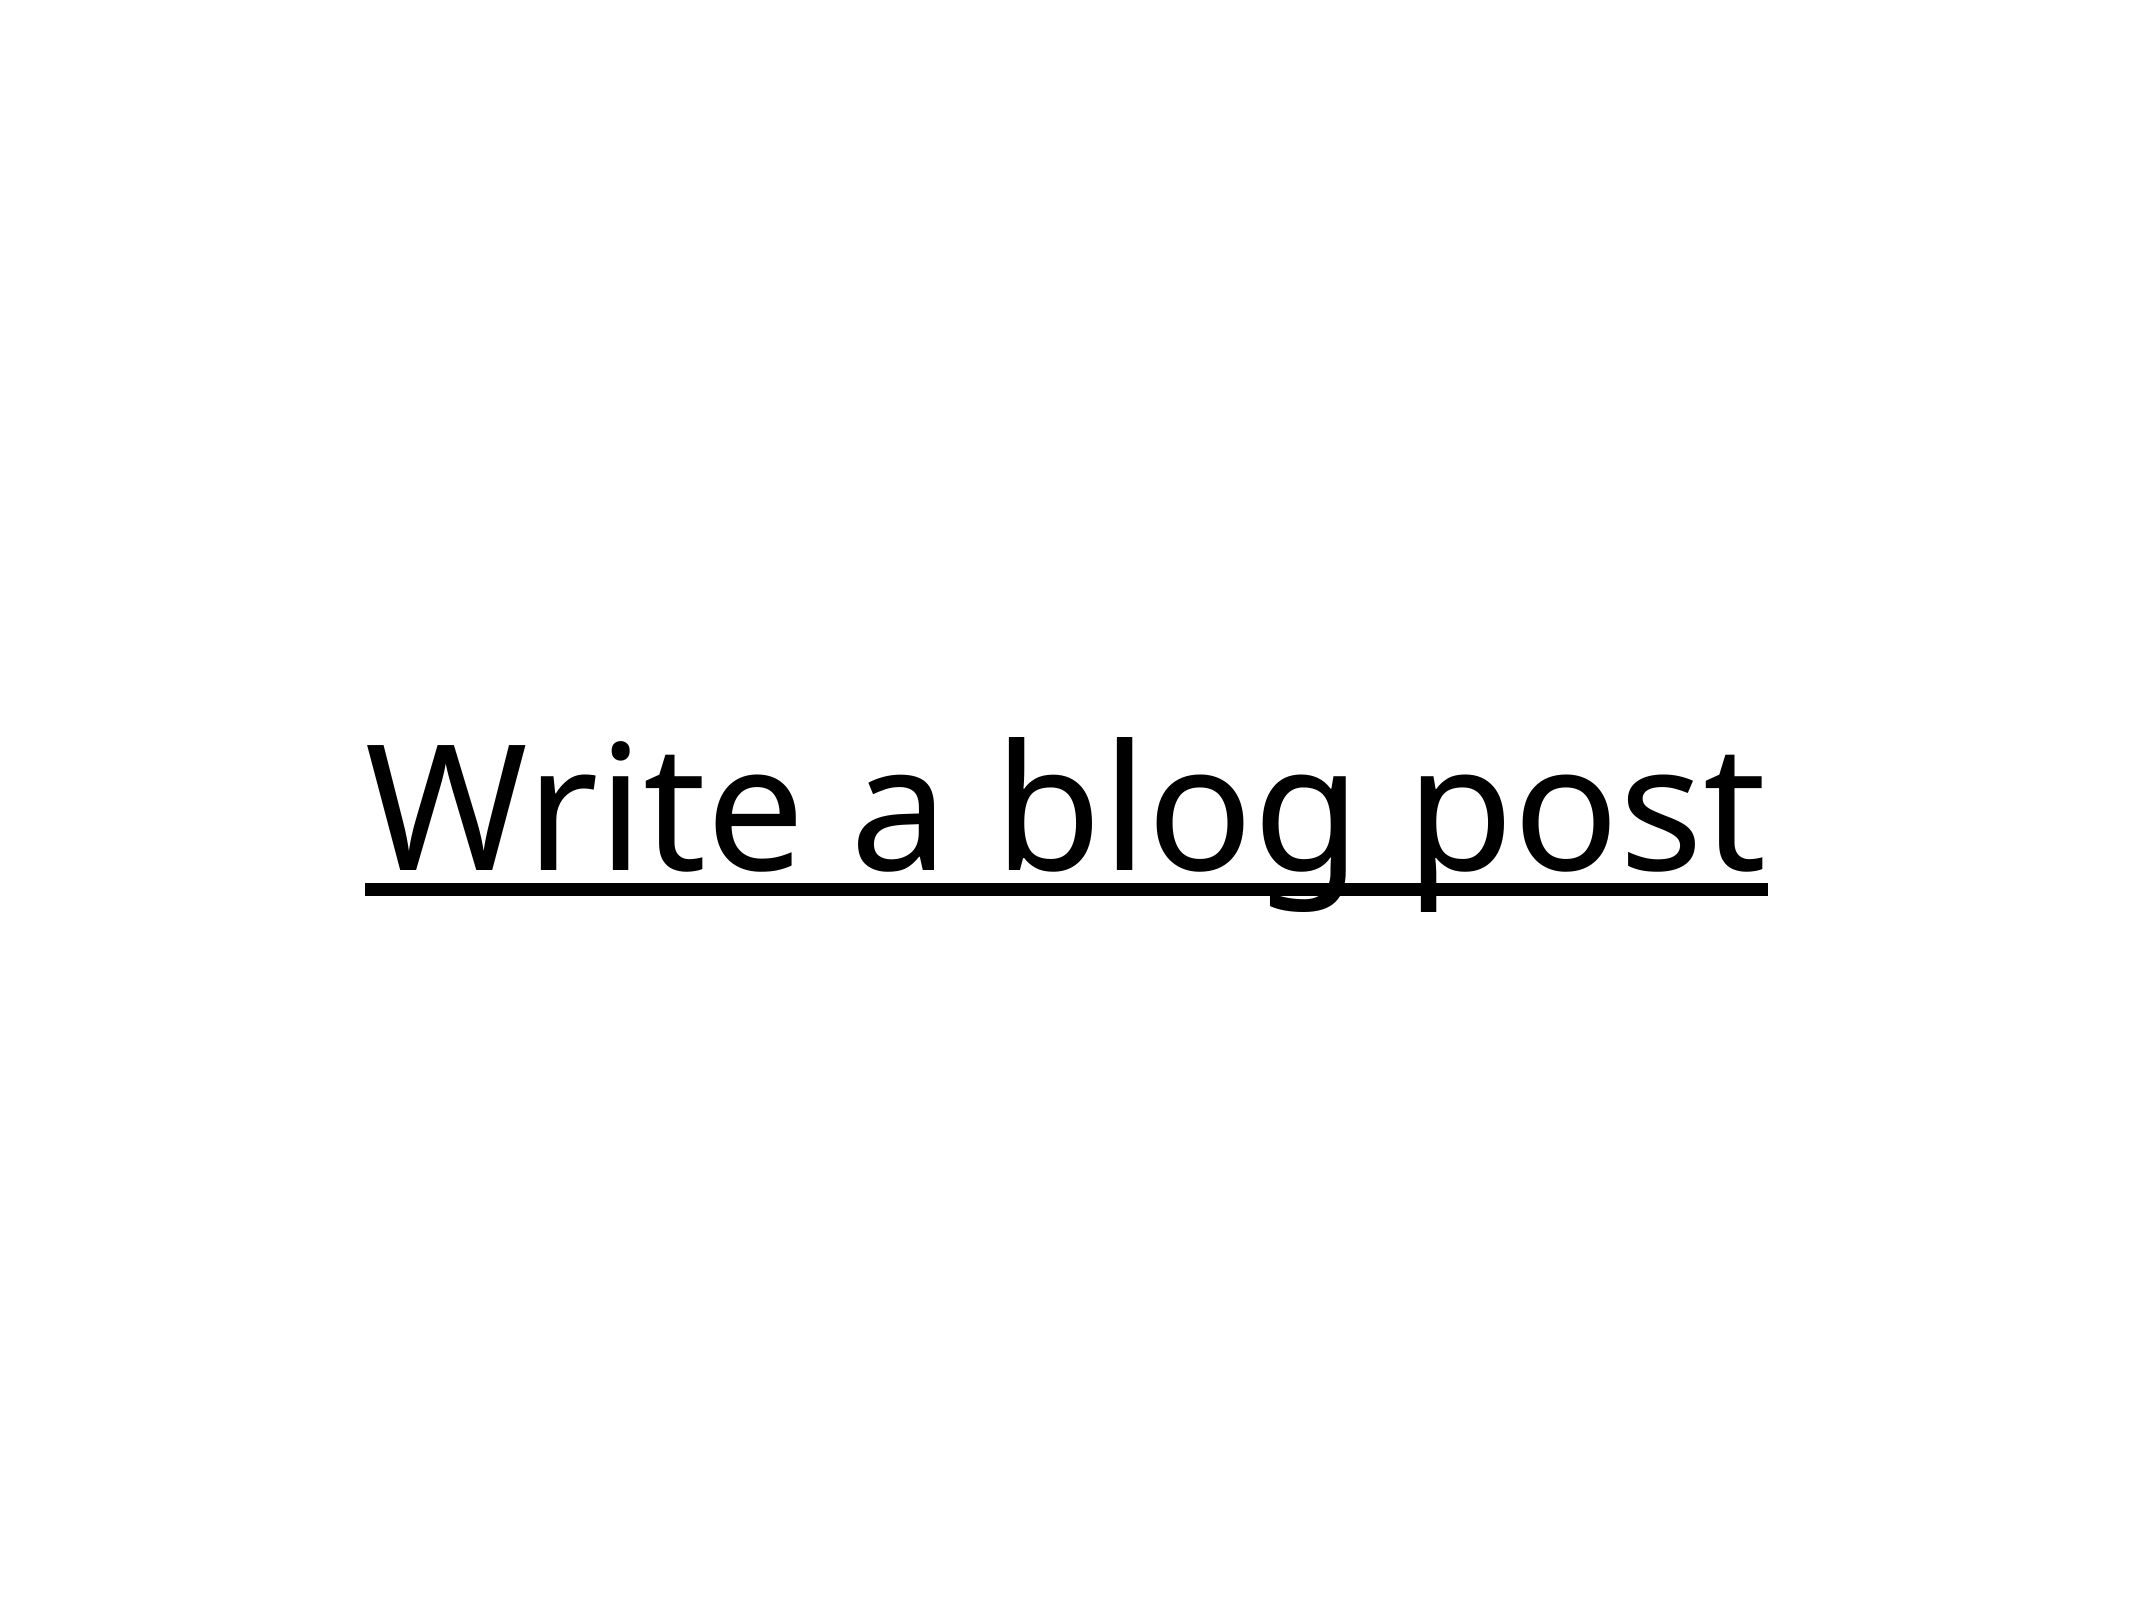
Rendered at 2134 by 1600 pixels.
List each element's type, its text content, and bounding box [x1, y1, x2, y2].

title Write a blog post [208, 487, 1925, 1113]
